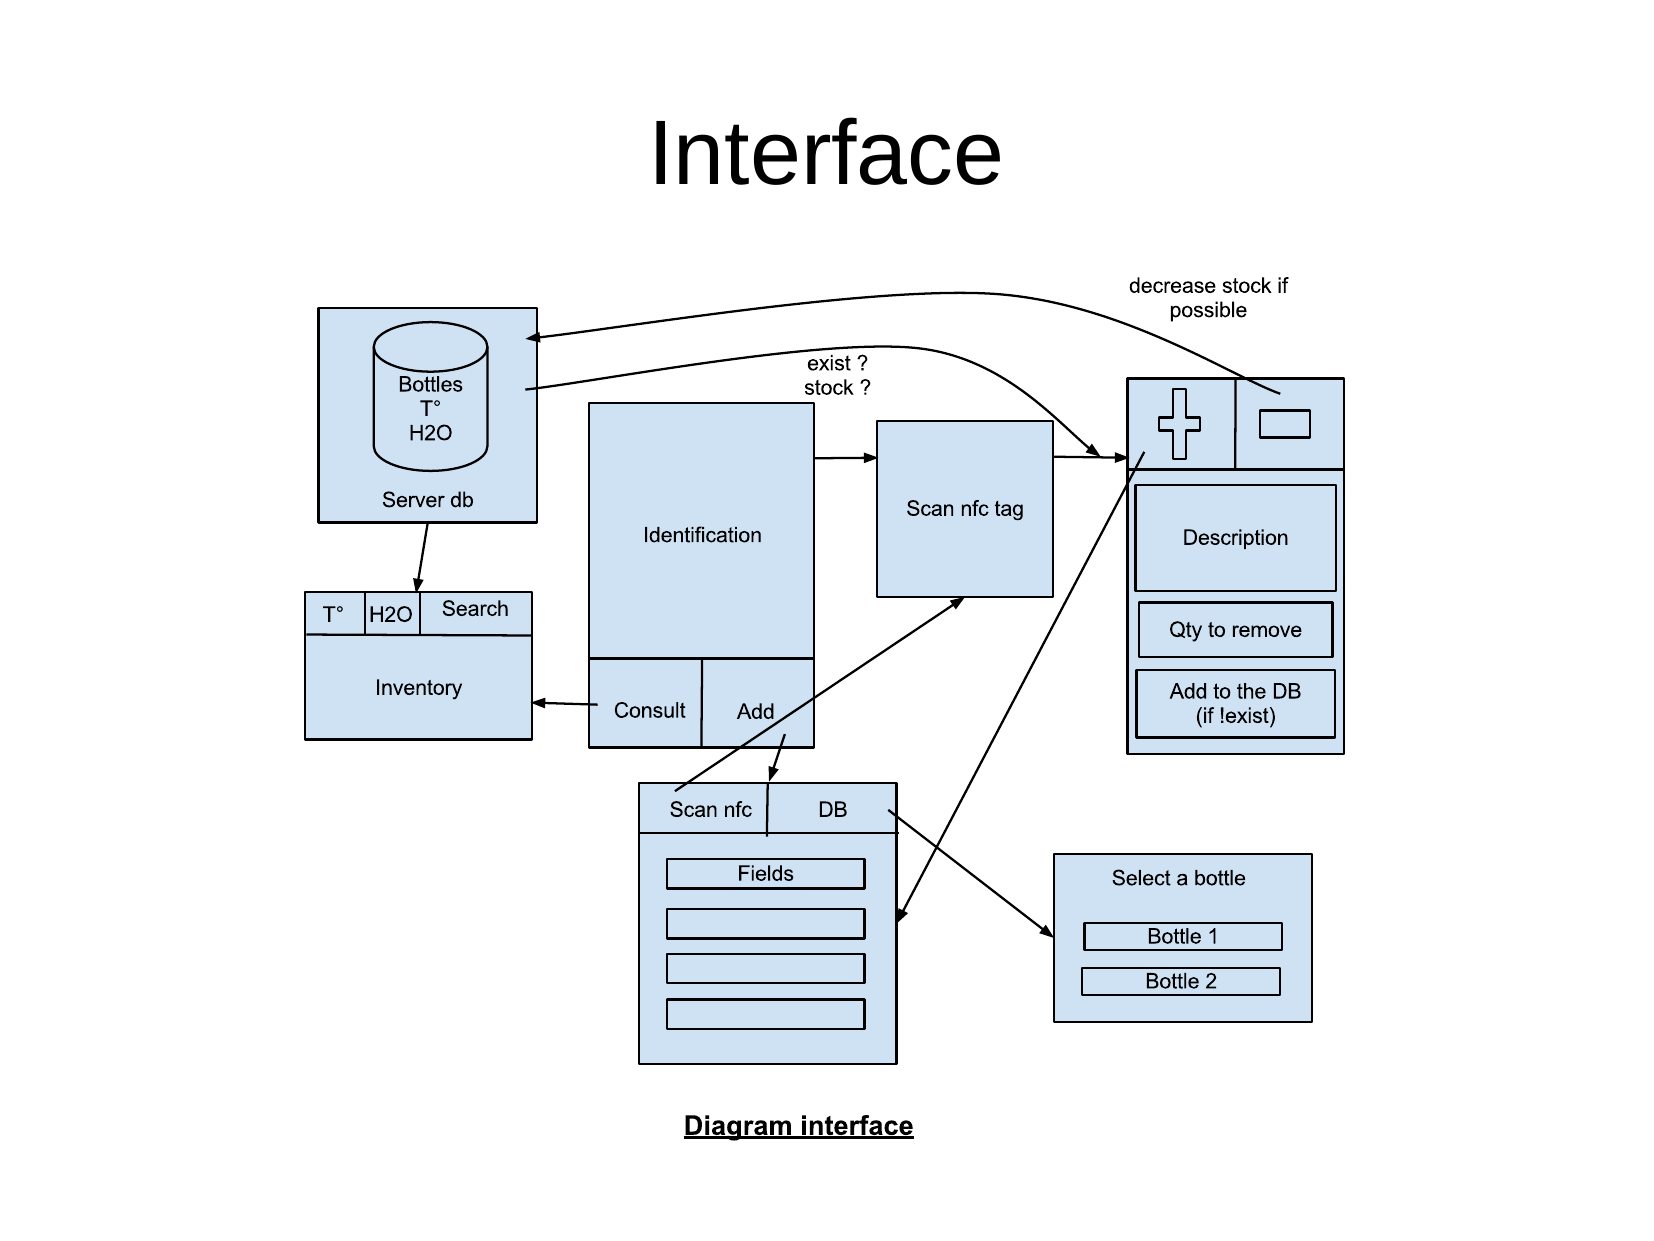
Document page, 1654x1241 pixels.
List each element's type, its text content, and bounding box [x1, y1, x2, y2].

picture [271, 254, 1379, 1170]
title Interface [82, 49, 1571, 257]
